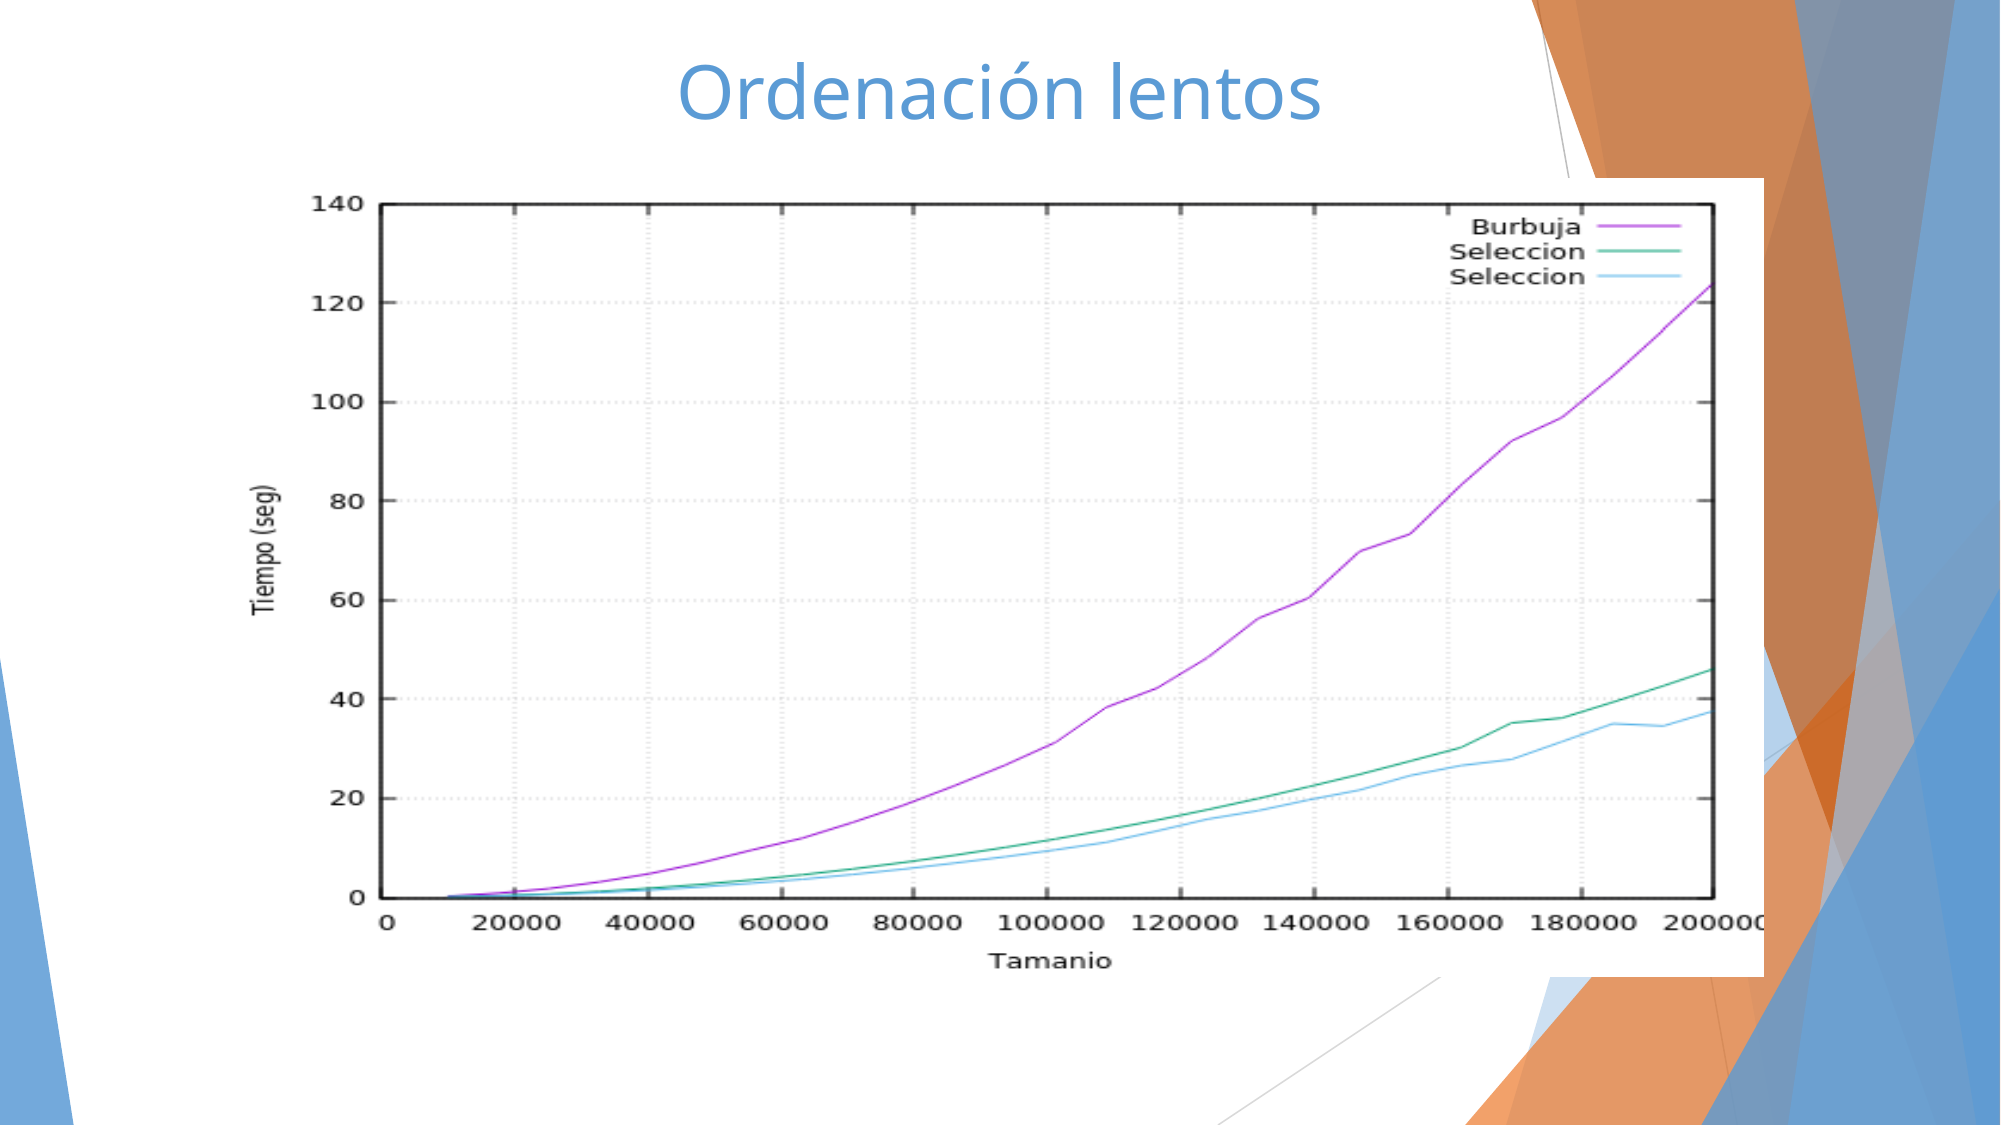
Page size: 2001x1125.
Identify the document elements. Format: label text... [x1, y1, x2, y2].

picture [236, 178, 1764, 977]
title Ordenación lentos [0, 36, 2000, 148]
